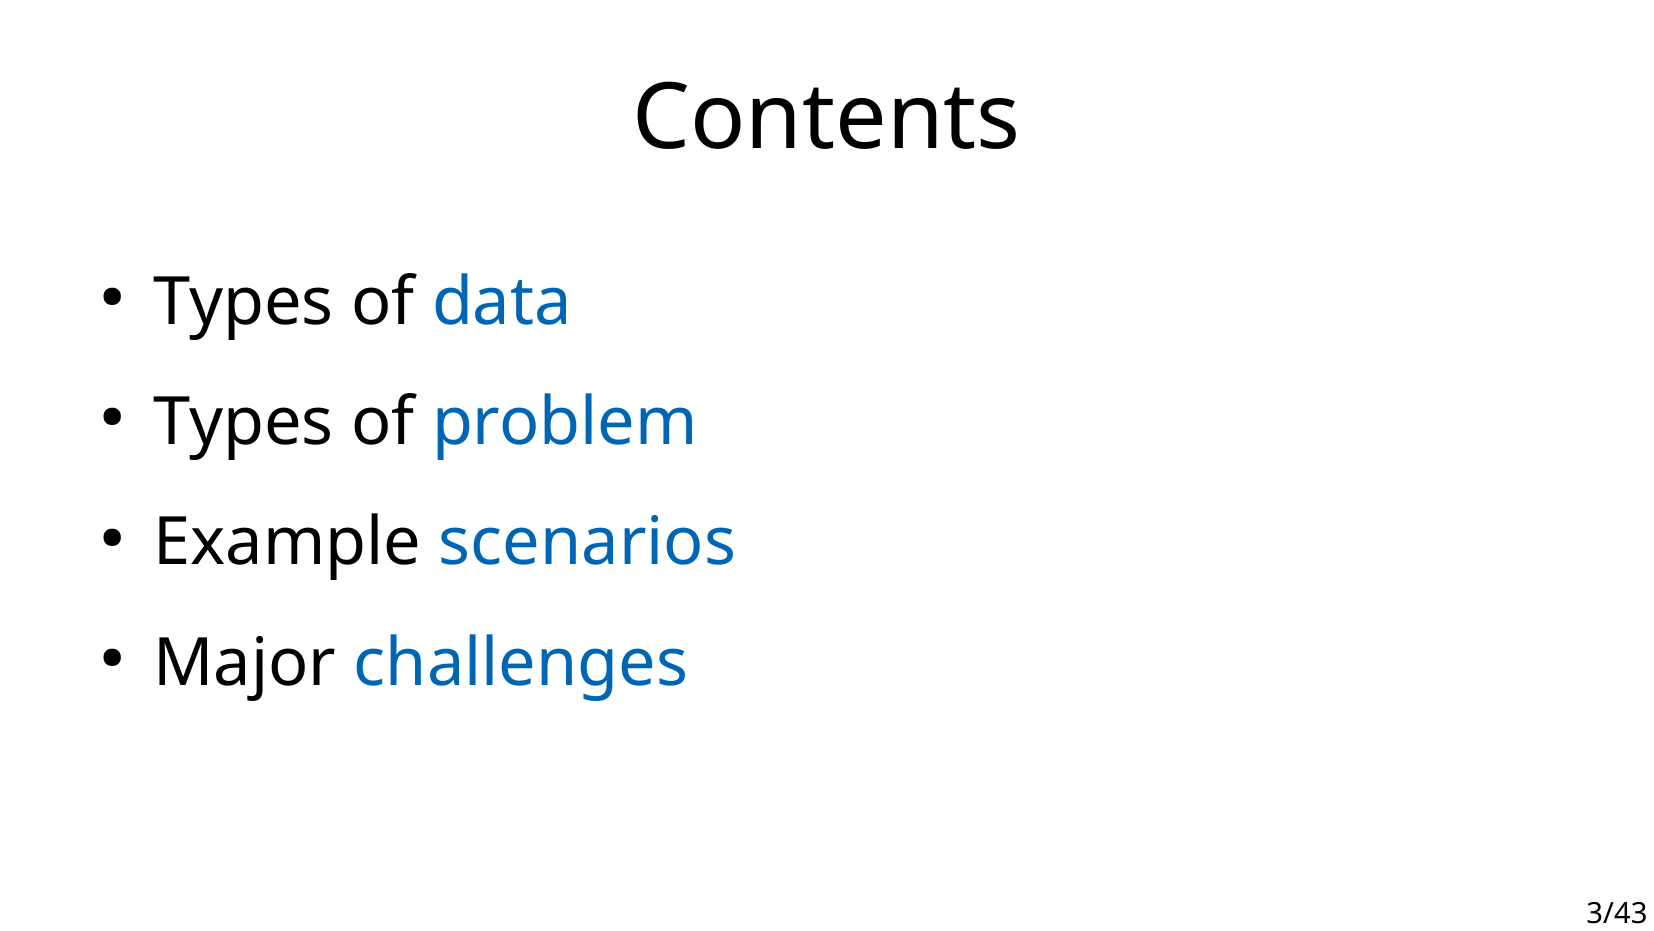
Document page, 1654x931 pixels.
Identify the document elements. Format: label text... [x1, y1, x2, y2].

list Types of data Types of problem Example scenarios Major challenges [82, 253, 1571, 793]
title Contents [82, 1, 1571, 226]
